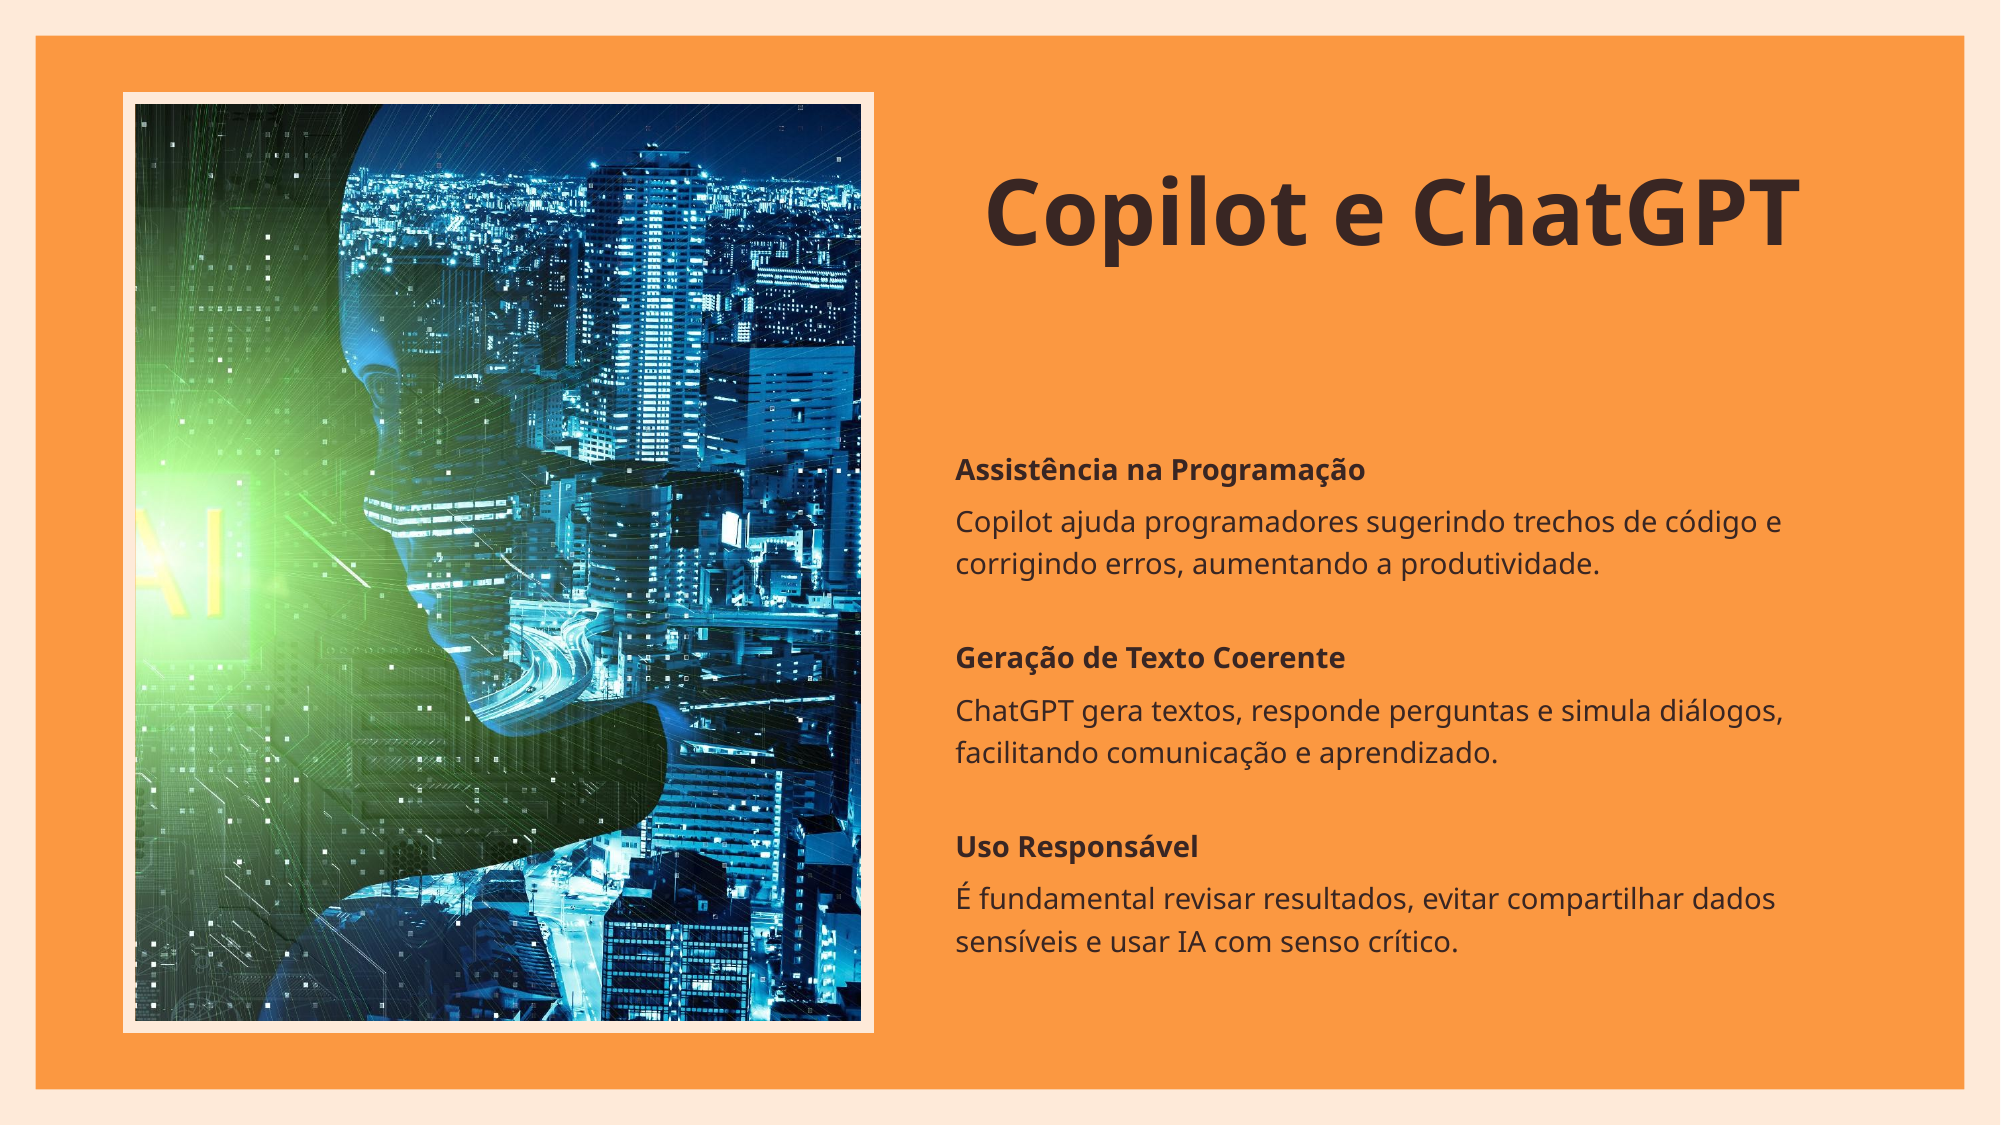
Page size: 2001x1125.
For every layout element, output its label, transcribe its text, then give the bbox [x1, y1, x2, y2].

list Assistência na Programação Copilot ajuda programadores sugerindo trechos de código e corrigindo erros, aumentando a produtividade. Geração de Texto Coerente ChatGPT gera textos, responde perguntas e simula diálogos, facilitando comunicação e aprendizado. Uso Responsável É fundamental revisar resultados, evitar compartilhar dados sensíveis e usar IA com senso crítico. [940, 436, 1901, 1022]
title Copilot e ChatGPT [968, 163, 1900, 386]
picture [854, 959, 862, 964]
picture [135, 104, 862, 1021]
